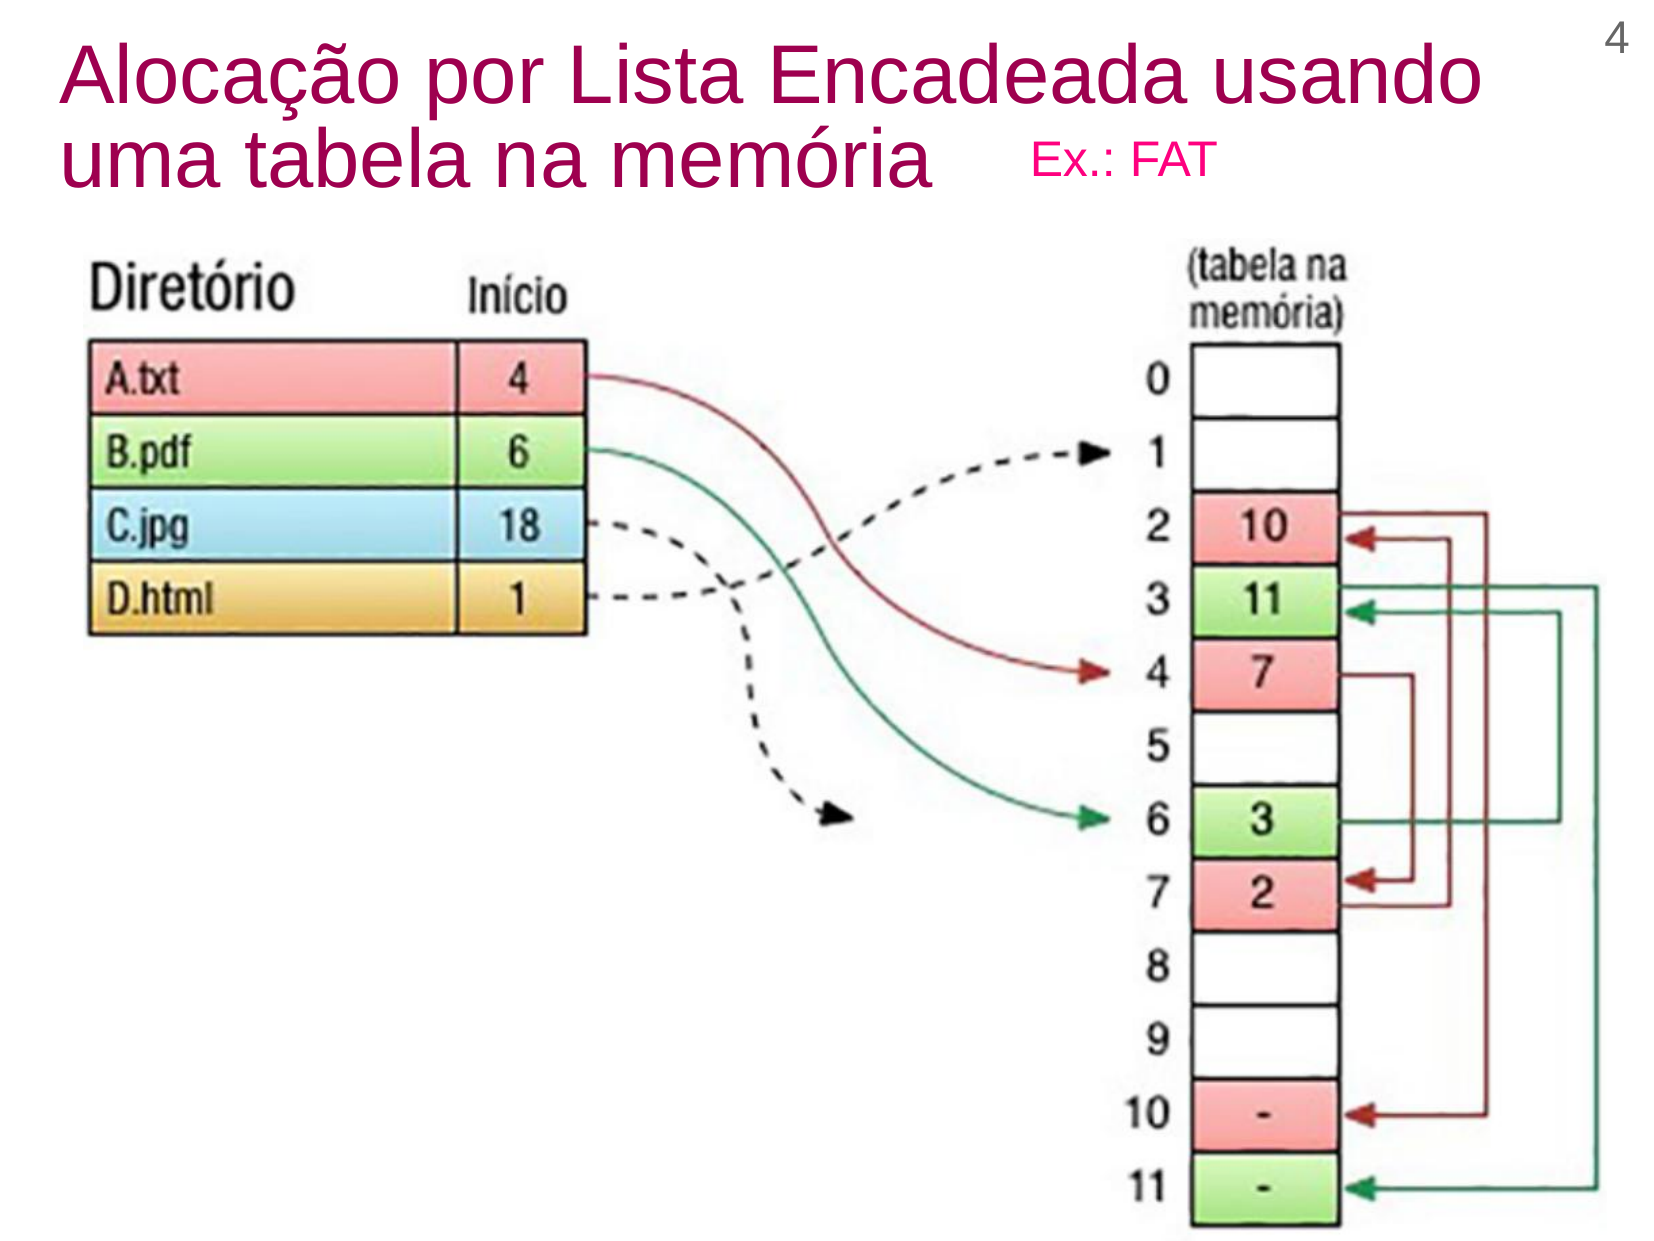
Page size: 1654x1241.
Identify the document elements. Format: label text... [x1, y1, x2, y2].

title Alocação por Lista Encadeada usando uma tabela na memória [59, 4, 1595, 237]
picture [83, 238, 1607, 1241]
text_box Ex.: FAT [1015, 124, 1270, 195]
